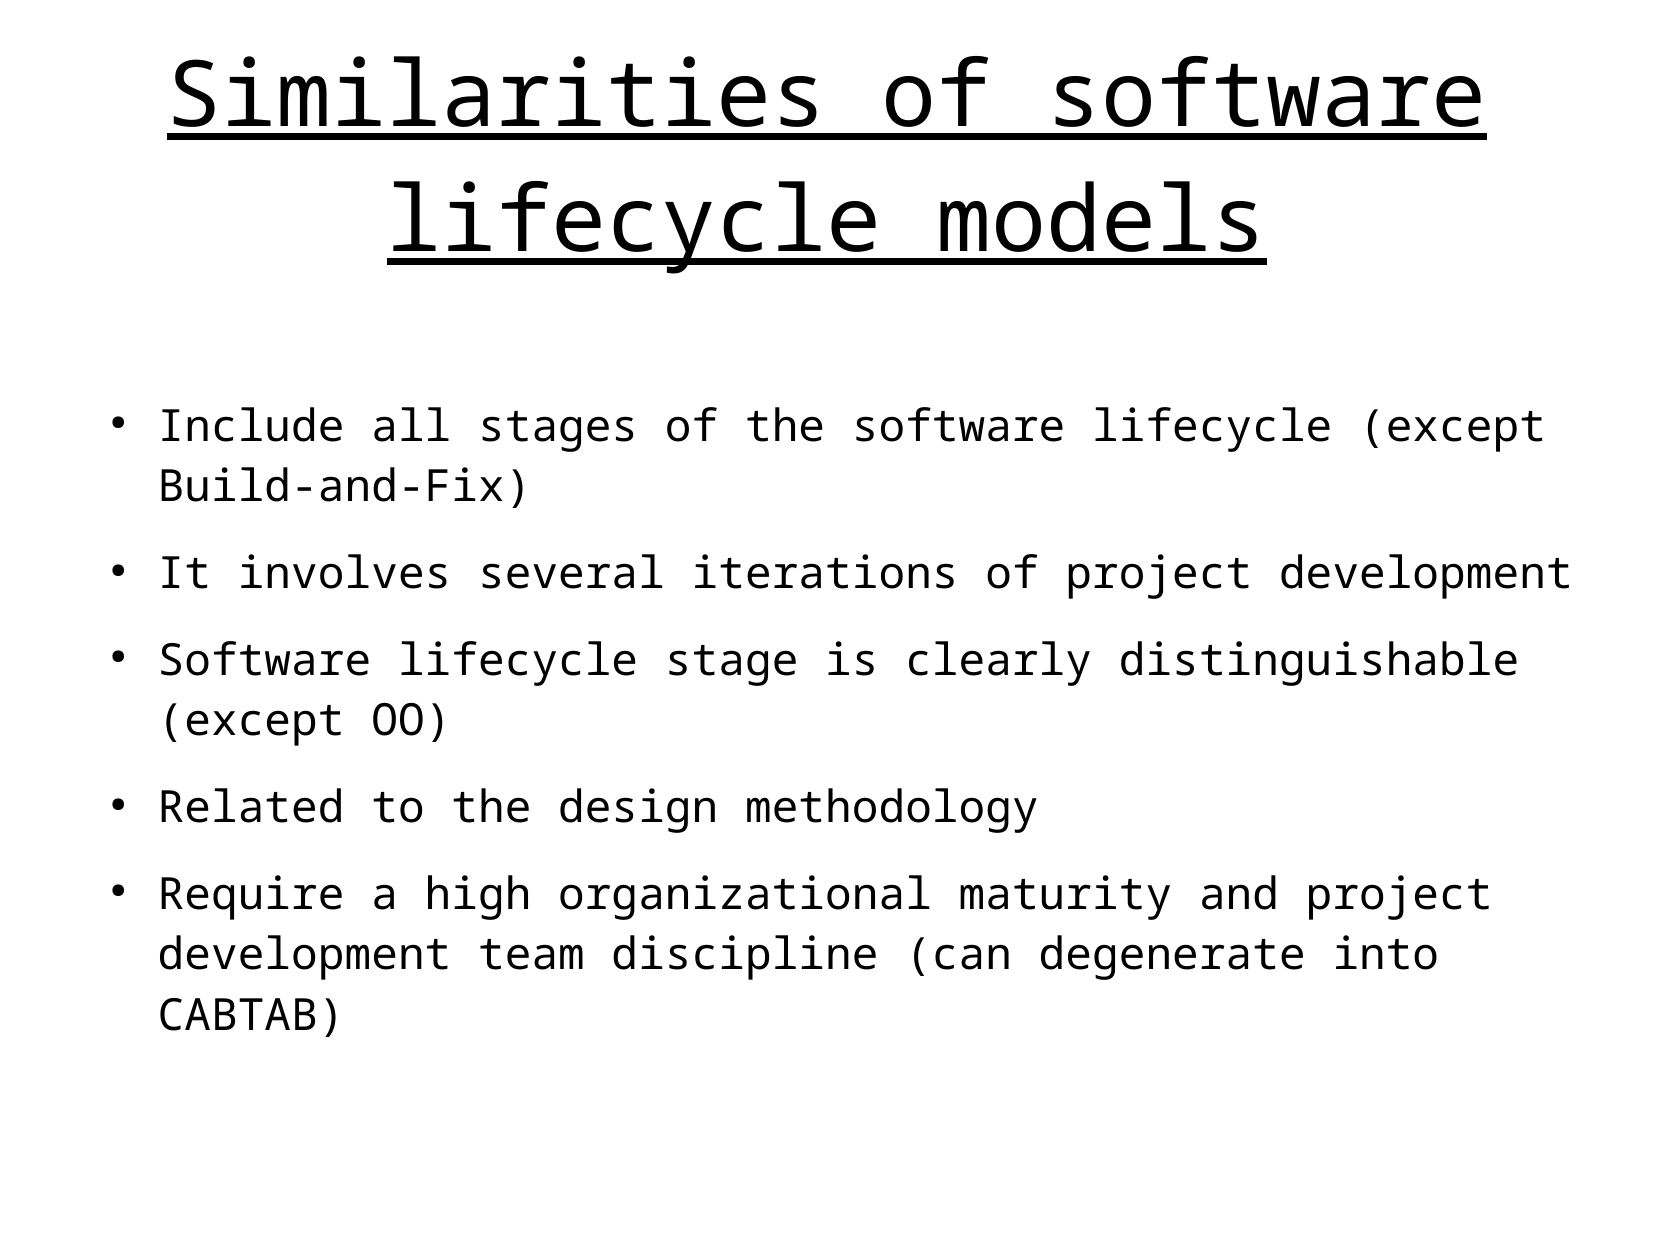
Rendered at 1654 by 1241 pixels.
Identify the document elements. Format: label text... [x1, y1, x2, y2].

title Similarities of software lifecycle models [82, 49, 1571, 257]
list Include all stages of the software lifecycle (except Build-and-Fix) It involves several iterations of project development Software lifecycle stage is clearly distinguishable (except OO) Related to the design methodology Require a high organizational maturity and project development team discipline (can degenerate into CABTAB) [94, 307, 1583, 1087]
